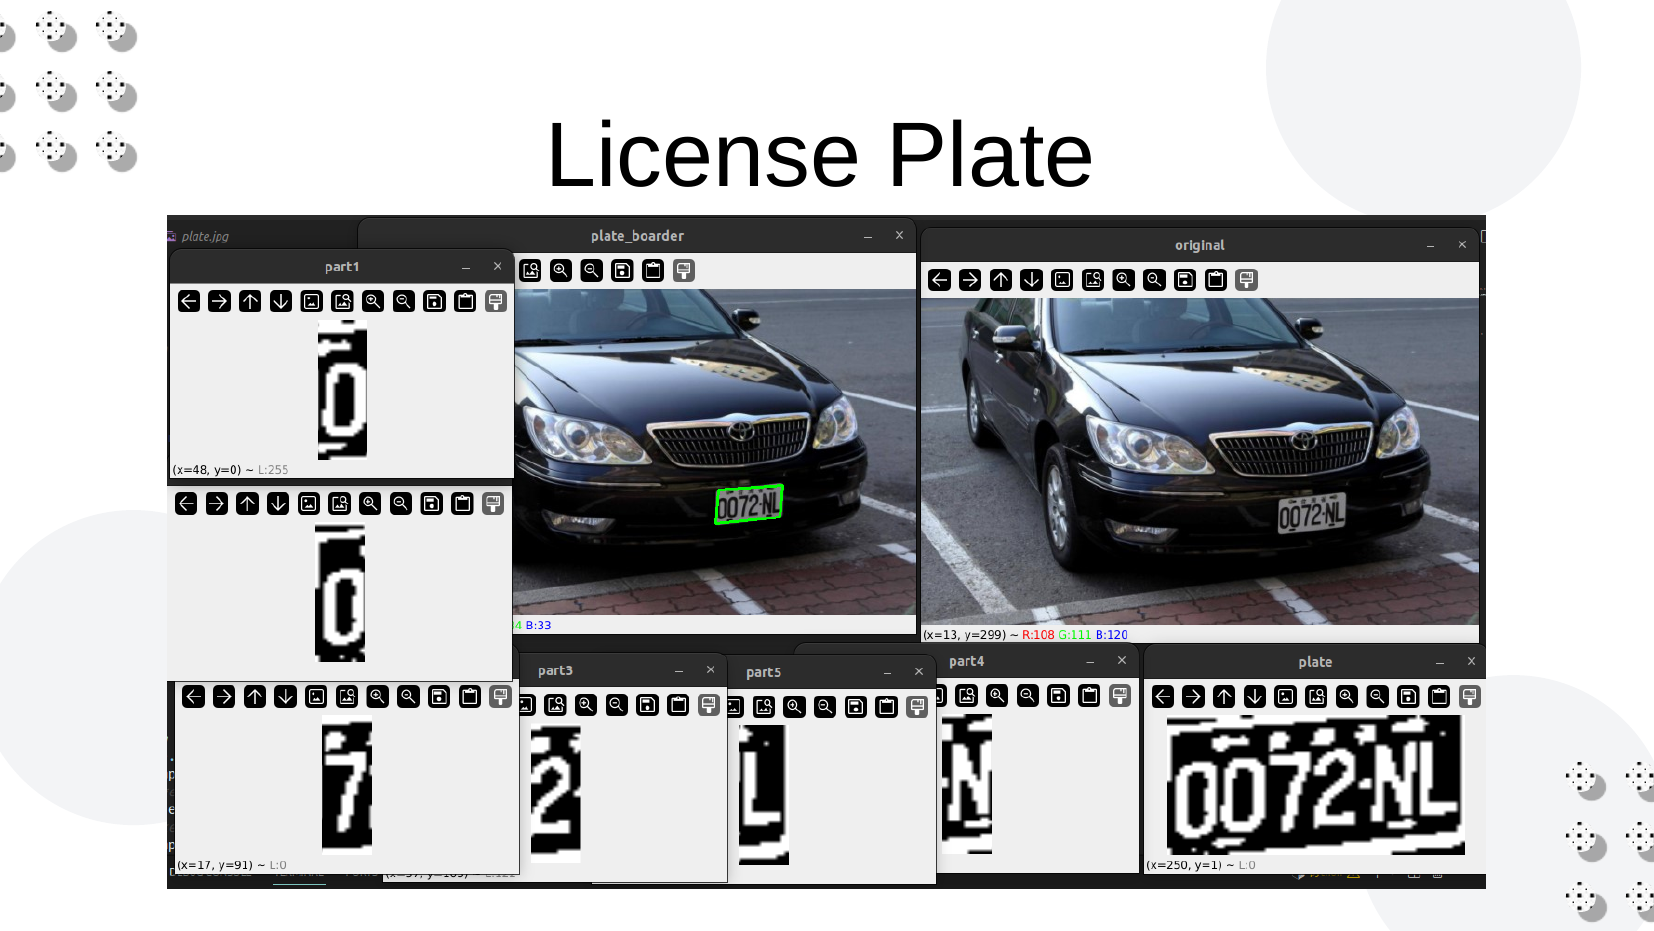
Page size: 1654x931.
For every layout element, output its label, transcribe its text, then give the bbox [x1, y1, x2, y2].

picture [0, 74, 6, 99]
picture [95, 11, 126, 42]
picture [1625, 761, 1654, 792]
picture [167, 215, 1486, 889]
picture [35, 131, 67, 162]
picture [1565, 821, 1596, 852]
picture [35, 71, 66, 102]
picture [0, 14, 6, 39]
picture [0, 134, 7, 159]
picture [1565, 881, 1596, 912]
picture [1625, 821, 1654, 852]
picture [1625, 881, 1654, 912]
title License Plate [76, 76, 1565, 233]
picture [1565, 761, 1596, 792]
picture [99, 71, 122, 76]
picture [35, 11, 66, 42]
